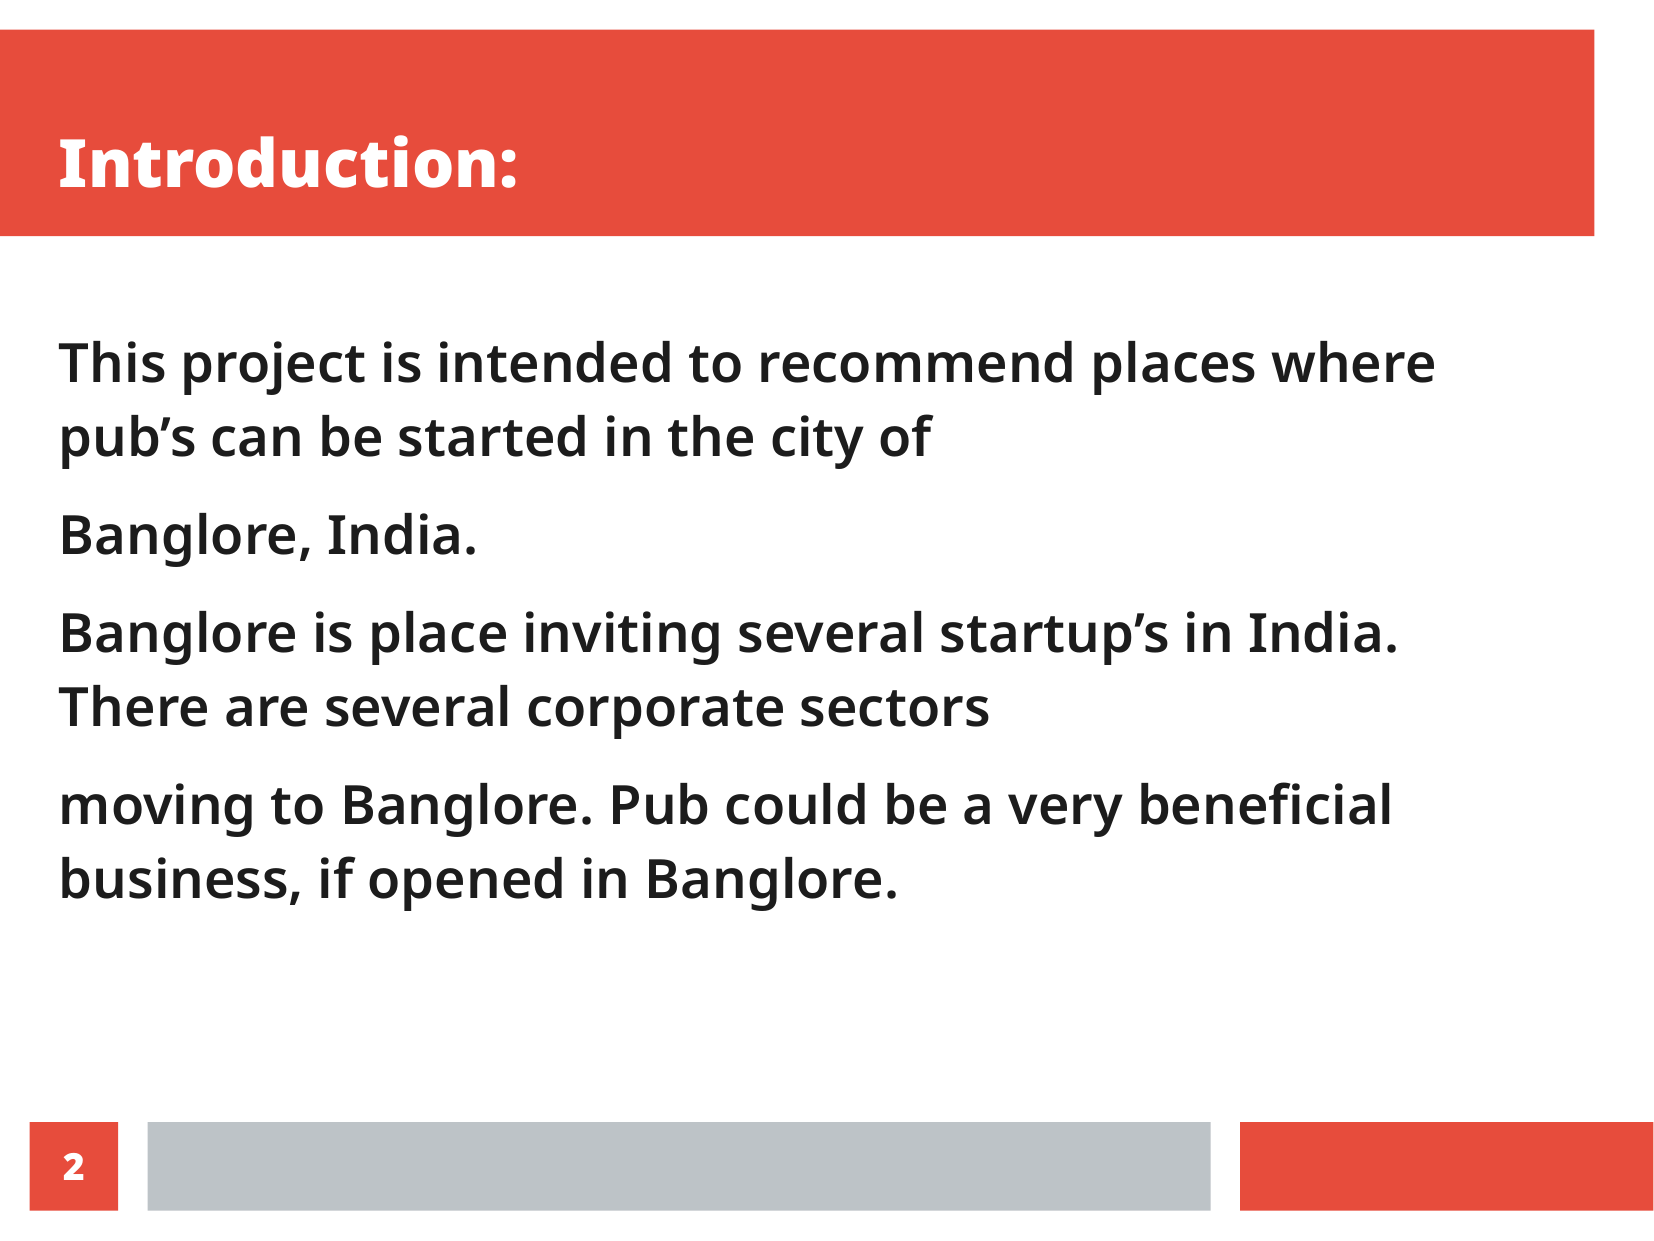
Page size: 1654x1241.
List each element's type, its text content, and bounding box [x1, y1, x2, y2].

list This project is intended to recommend places where pub’s can be started in the city of Banglore, India. Banglore is place inviting several startup’s in India. There are several corporate sectors moving to Banglore. Pub could be a very beneficial business, if opened in Banglore. [59, 324, 1565, 1093]
title Introduction: [59, 59, 1595, 207]
